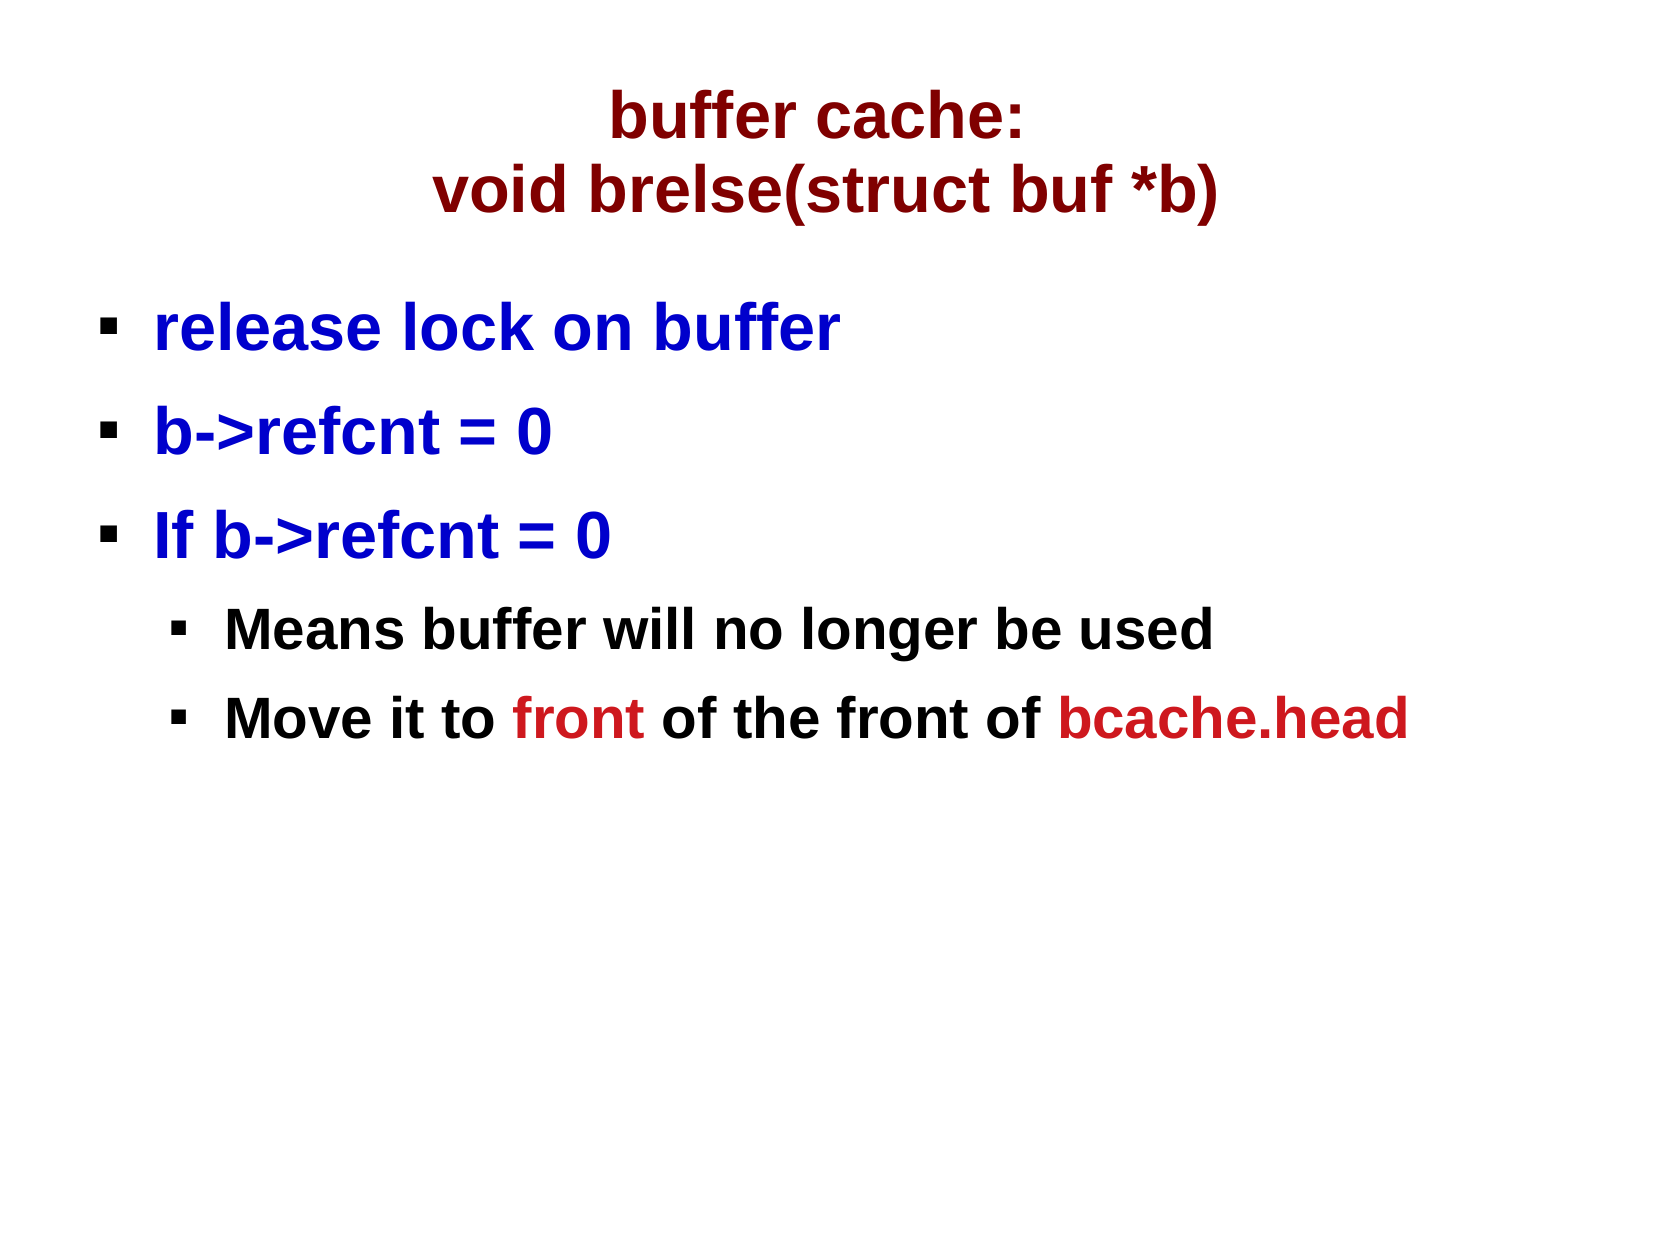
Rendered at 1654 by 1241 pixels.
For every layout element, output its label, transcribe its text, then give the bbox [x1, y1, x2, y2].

title buffer cache: void brelse(struct buf *b) [82, 48, 1571, 257]
list release lock on buffer b->refcnt = 0 If b->refcnt = 0 Means buffer will no longer be used Move it to front of the front of bcache.head [82, 290, 1583, 1158]
